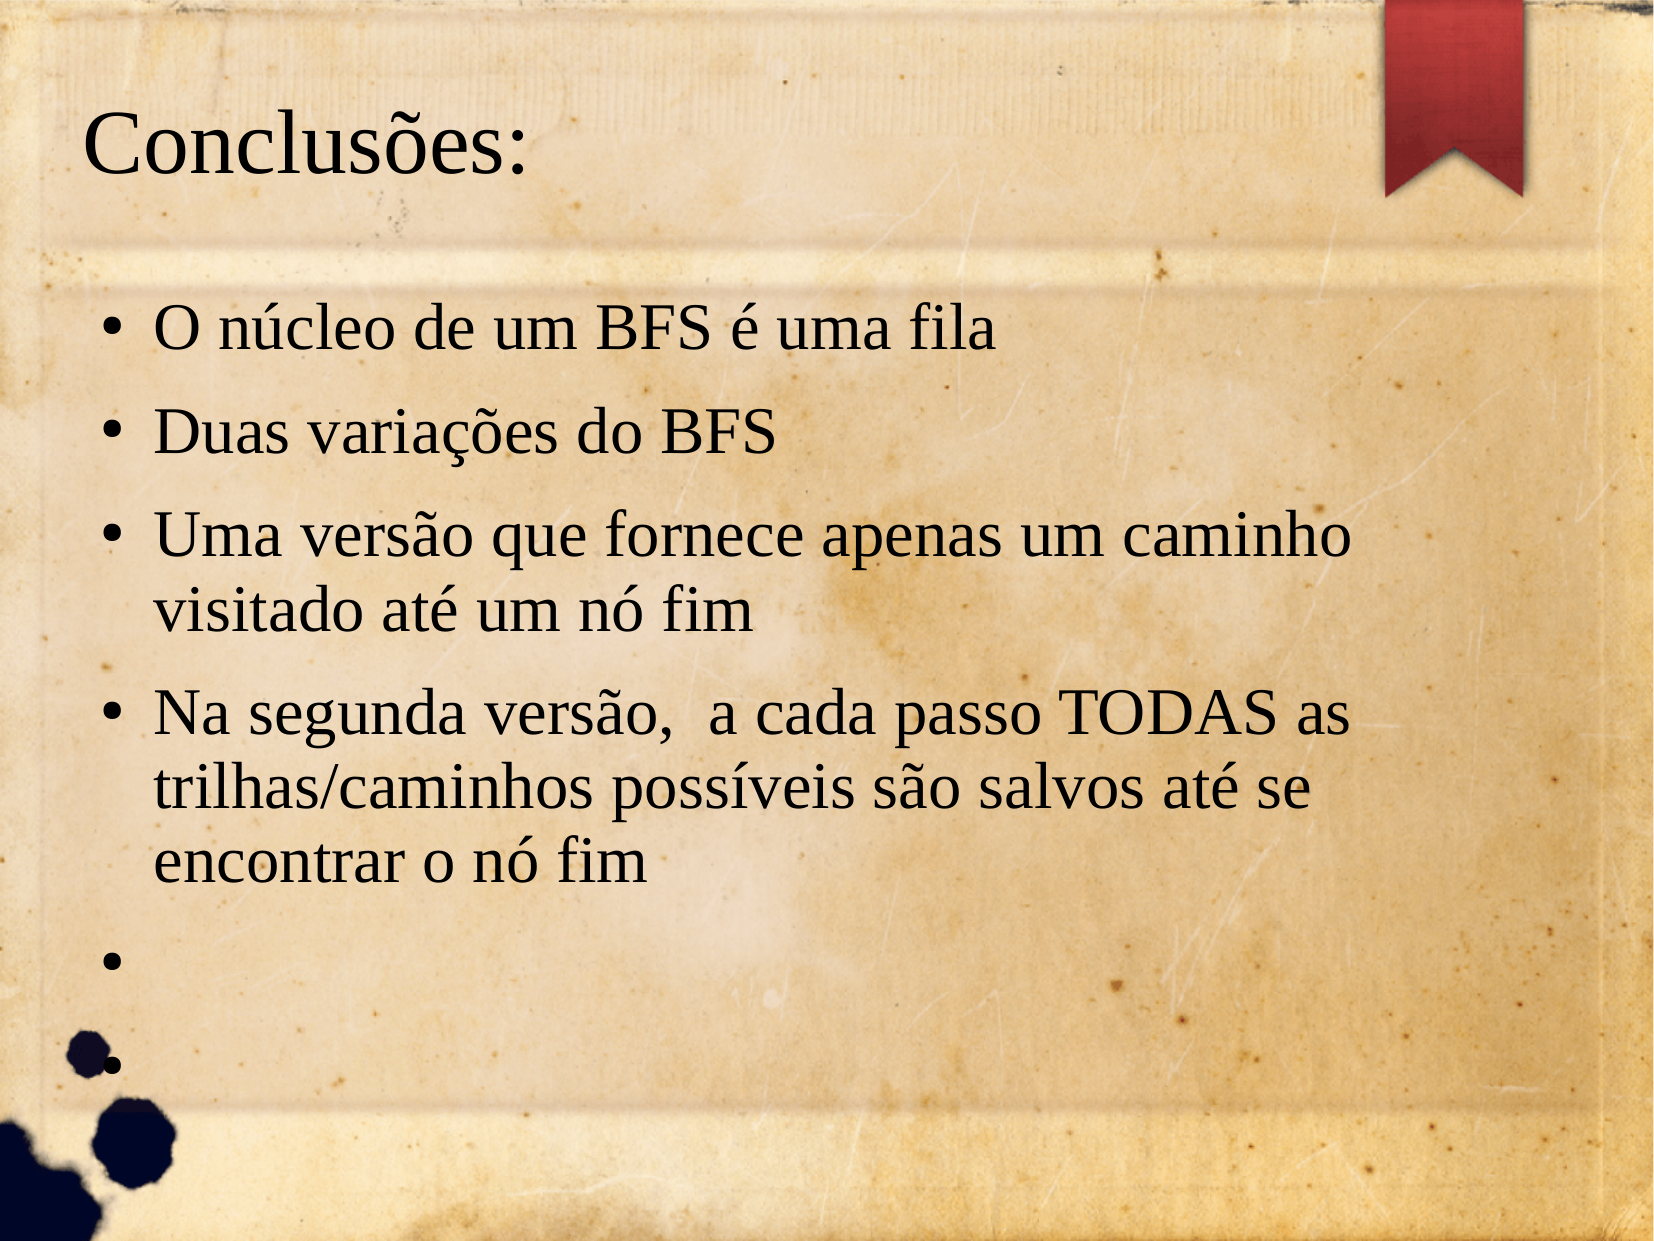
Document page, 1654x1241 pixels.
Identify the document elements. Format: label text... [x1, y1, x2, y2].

list O núcleo de um BFS é uma fila Duas variações do BFS Uma versão que fornece apenas um caminho visitado até um nó fim Na segunda versão, a cada passo TODAS as trilhas/caminhos possíveis são salvos até se encontrar o nó fim [82, 290, 1538, 1010]
title Conclusões: [82, 49, 1347, 237]
picture [0, 0, 1654, 1241]
